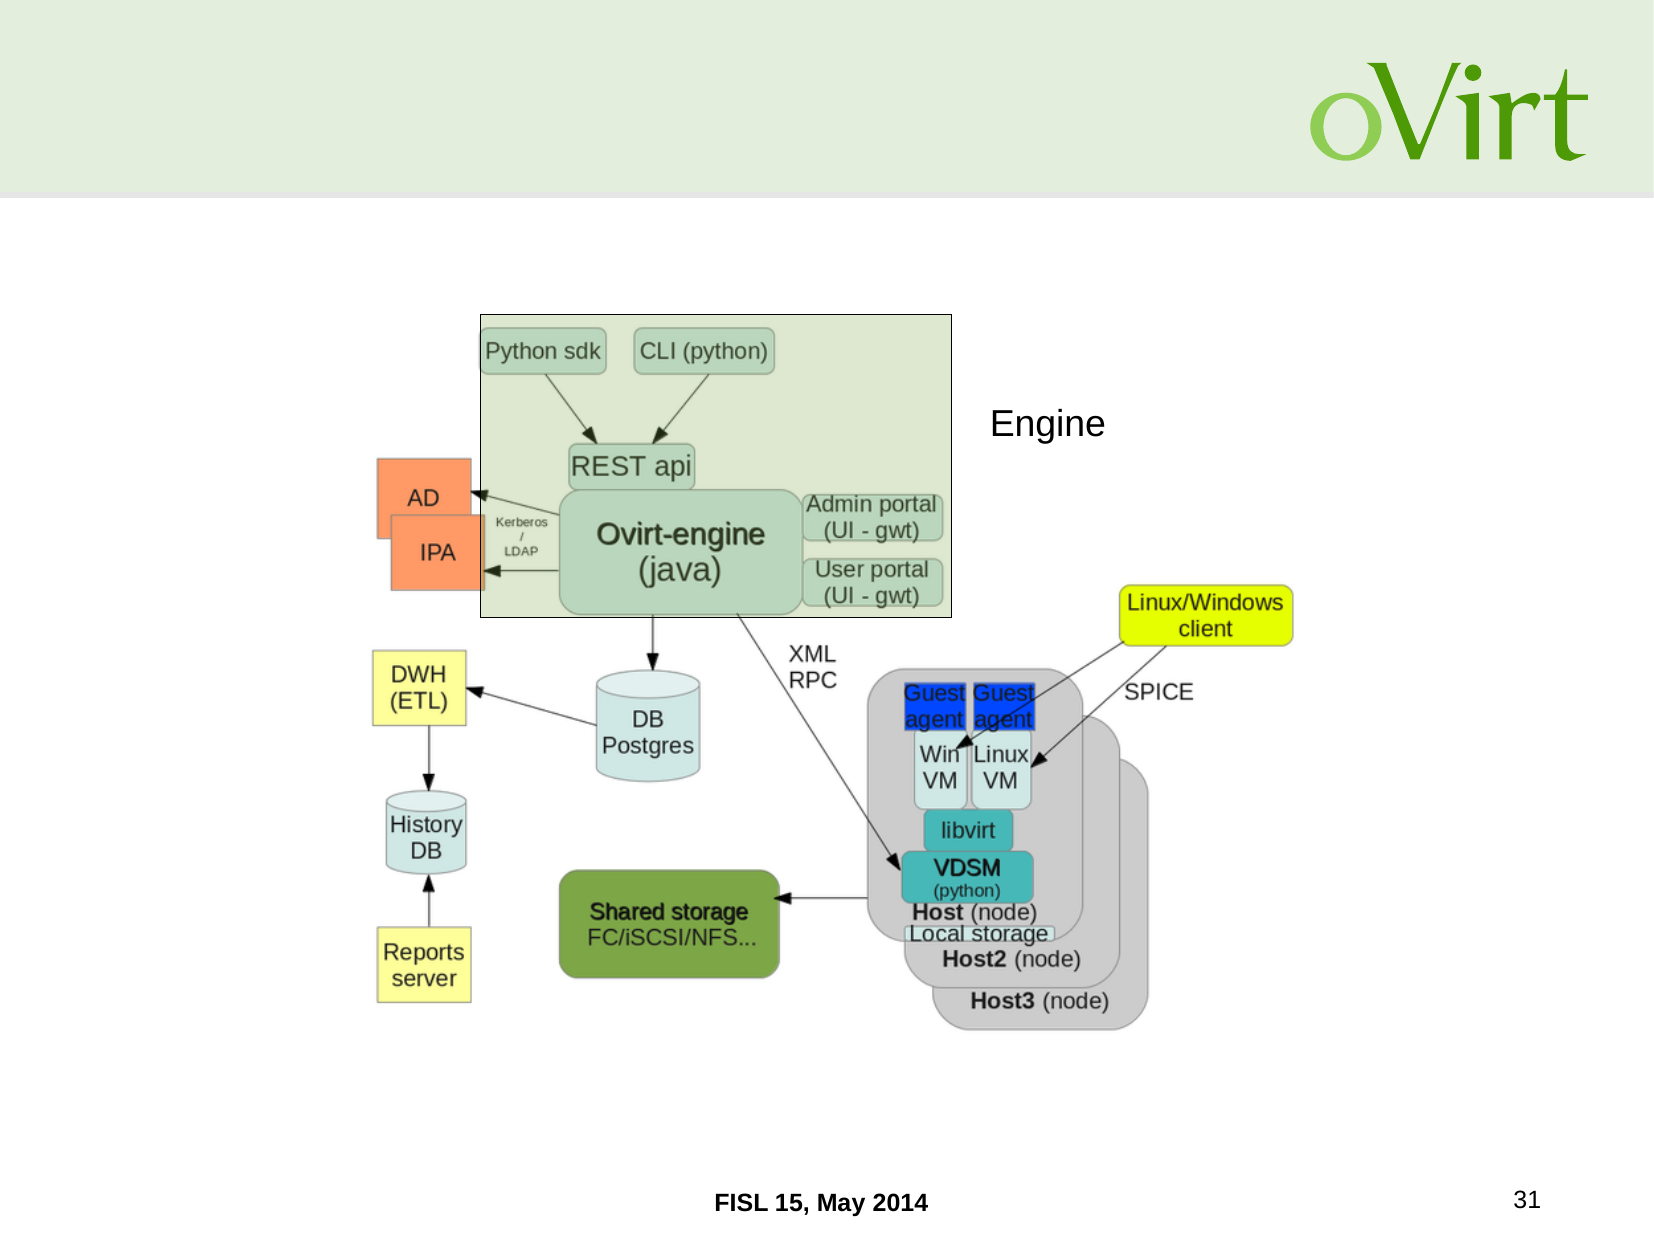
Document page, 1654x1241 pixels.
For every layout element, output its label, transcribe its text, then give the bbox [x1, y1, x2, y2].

picture [317, 244, 1344, 1039]
text_box Engine [975, 394, 1121, 452]
text_box [480, 314, 952, 618]
